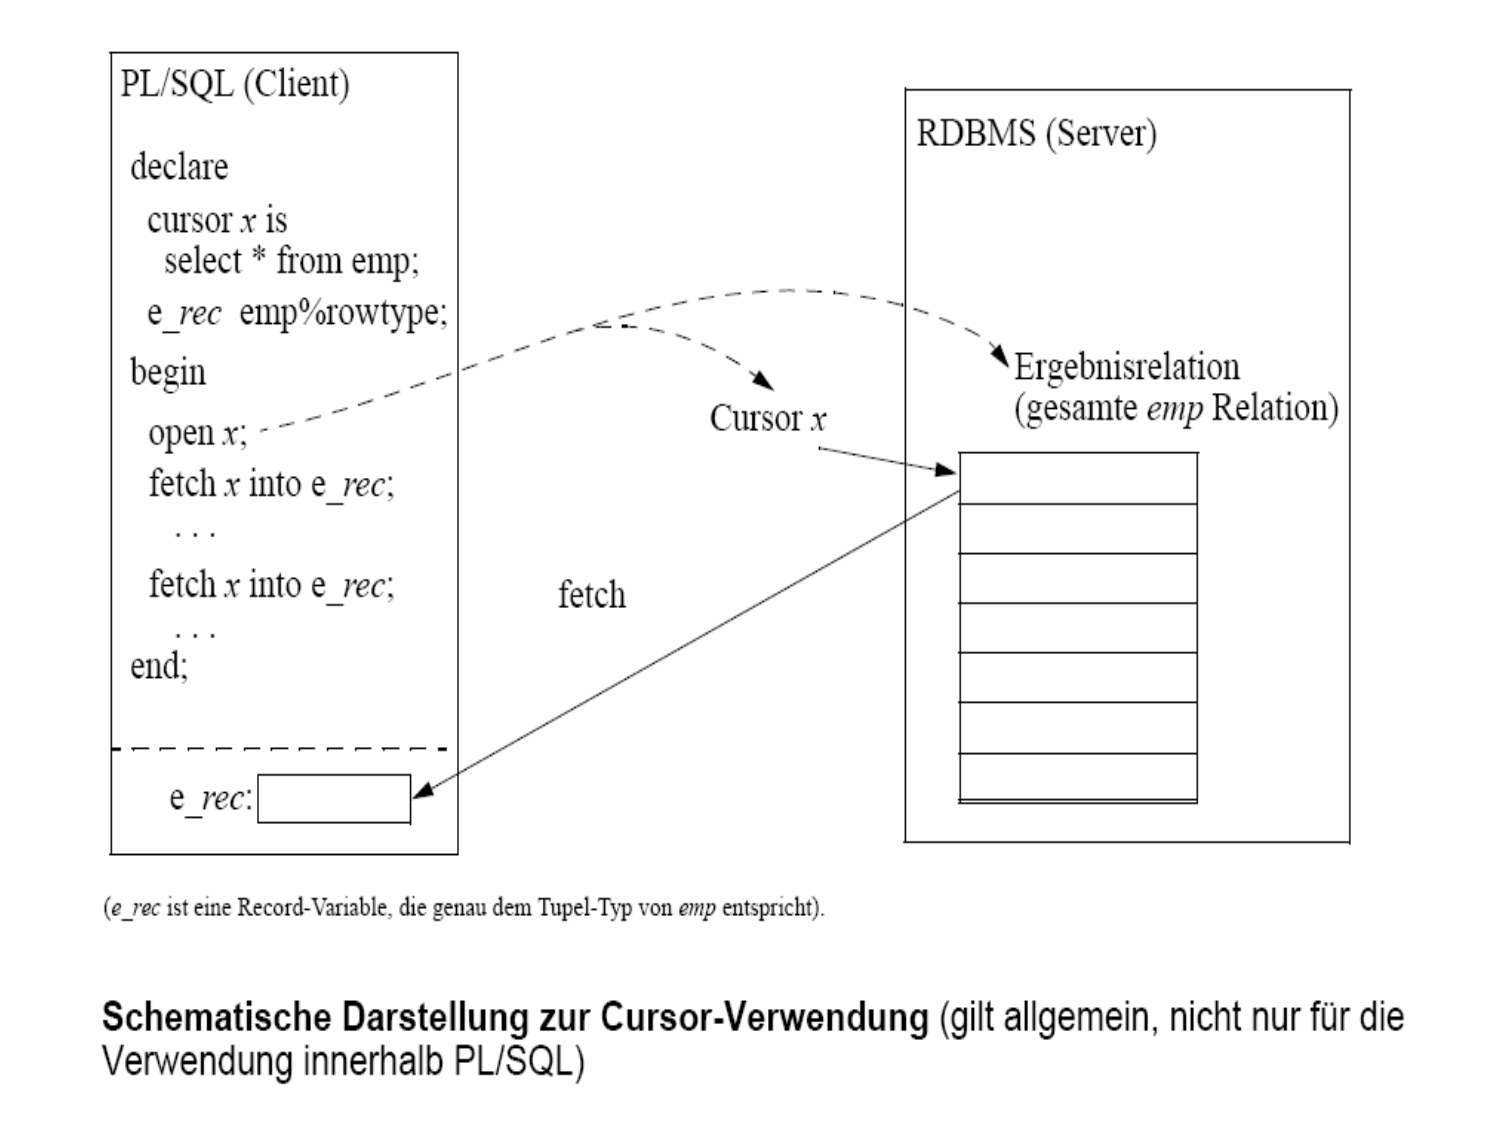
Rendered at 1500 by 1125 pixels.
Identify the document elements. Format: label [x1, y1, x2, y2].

picture [96, 38, 1419, 1093]
